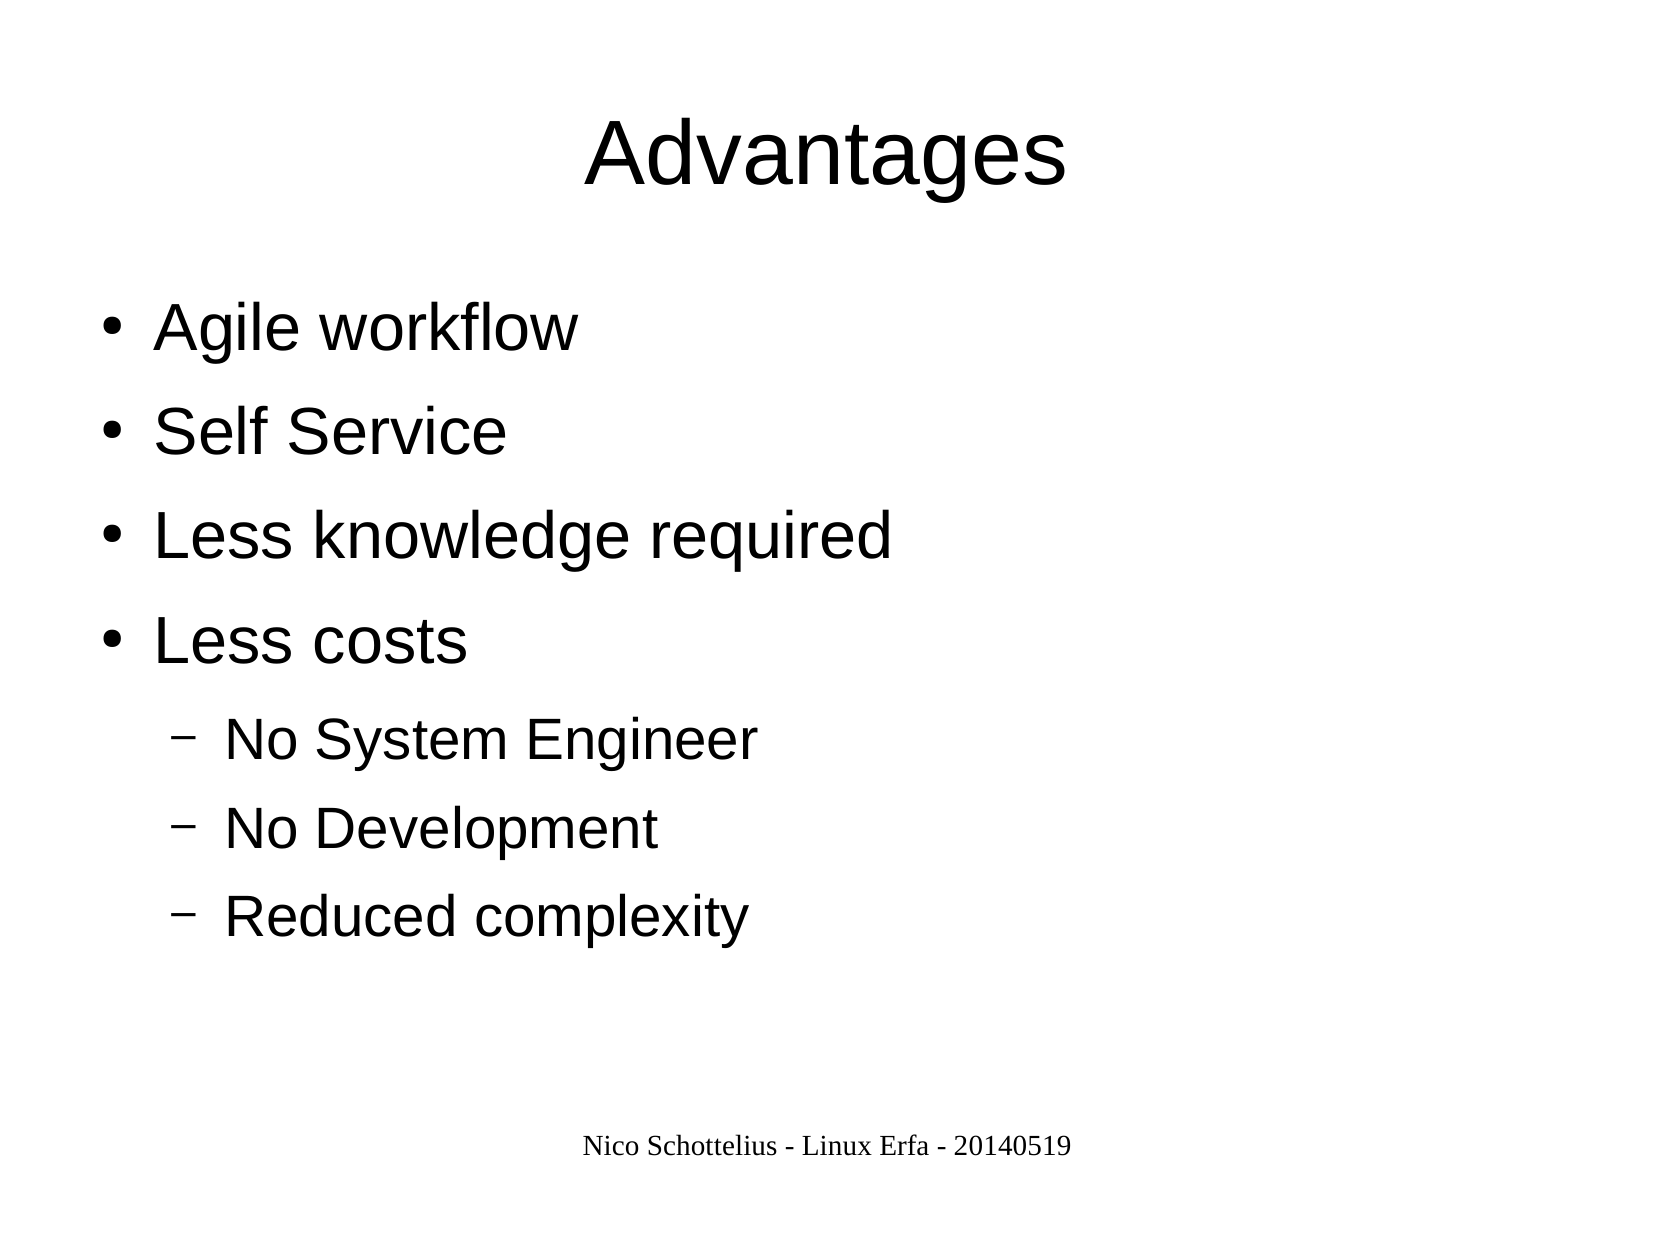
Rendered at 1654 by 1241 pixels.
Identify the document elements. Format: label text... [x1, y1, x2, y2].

title Advantages [82, 49, 1571, 257]
list Agile workflow Self Service Less knowledge required Less costs No System Engineer No Development Reduced complexity [82, 290, 1538, 1010]
